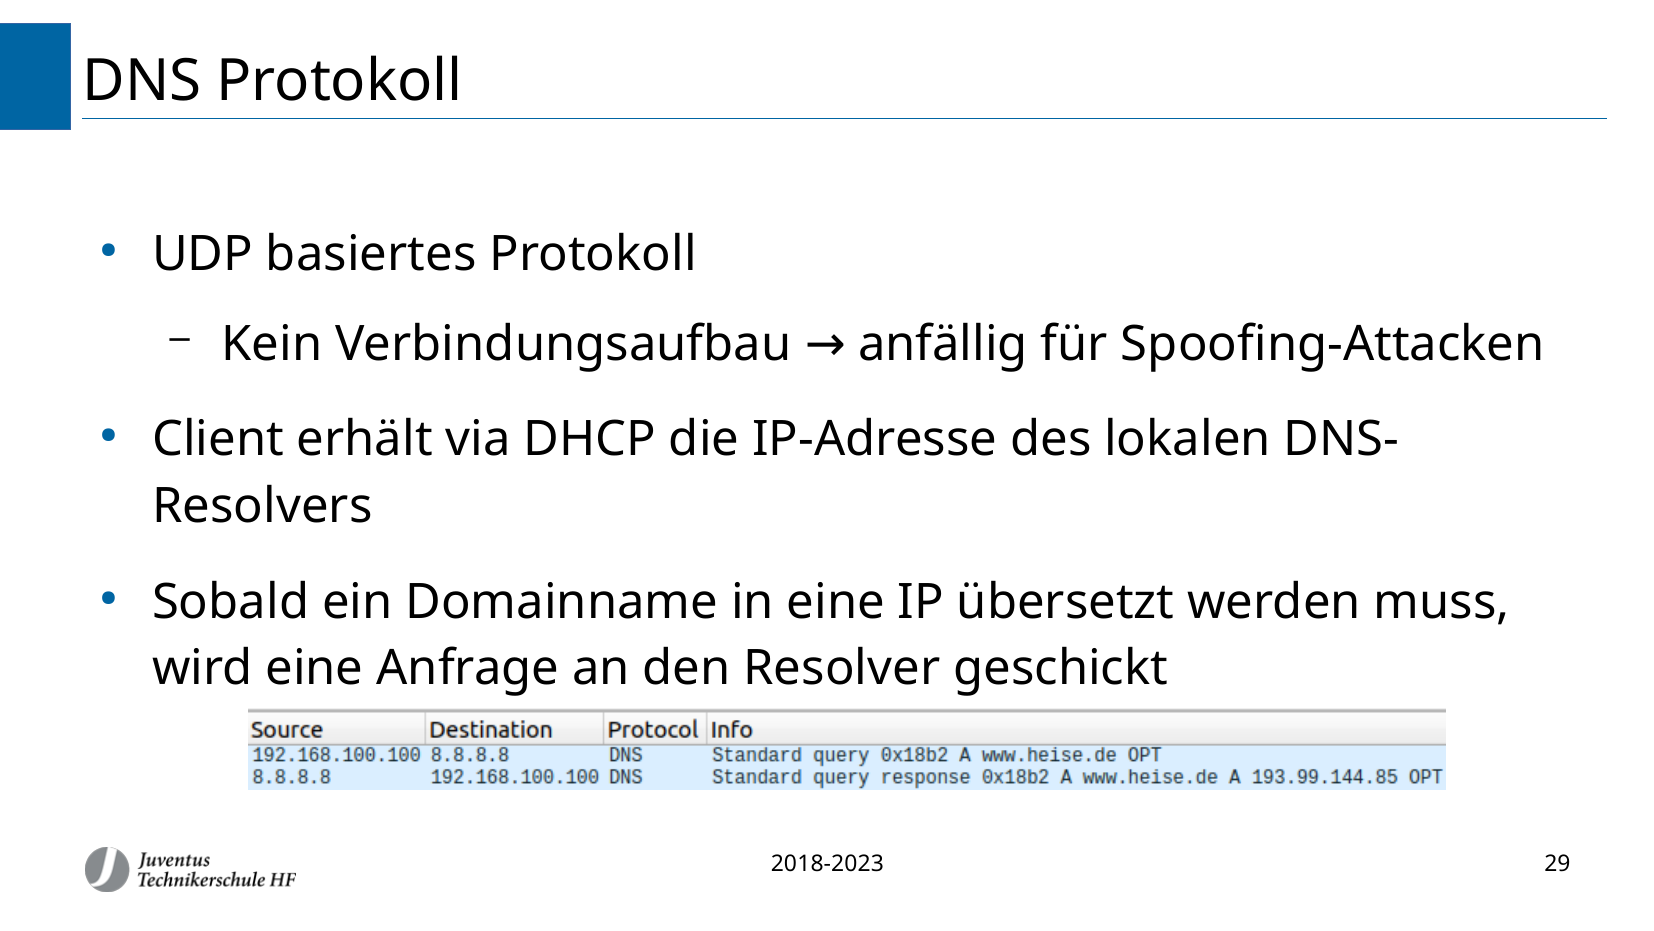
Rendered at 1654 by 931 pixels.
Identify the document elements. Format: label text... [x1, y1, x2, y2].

list UDP basiertes Protokoll Kein Verbindungsaufbau → anfällig für Spoofing-Attacken Client erhält via DHCP die IP-Adresse des lokalen DNS-Resolvers Sobald ein Domainname in eine IP übersetzt werden muss, wird eine Anfrage an den Resolver geschickt [82, 217, 1571, 758]
picture [248, 708, 1446, 790]
title DNS Protokoll [82, 37, 1571, 119]
picture [85, 847, 296, 892]
